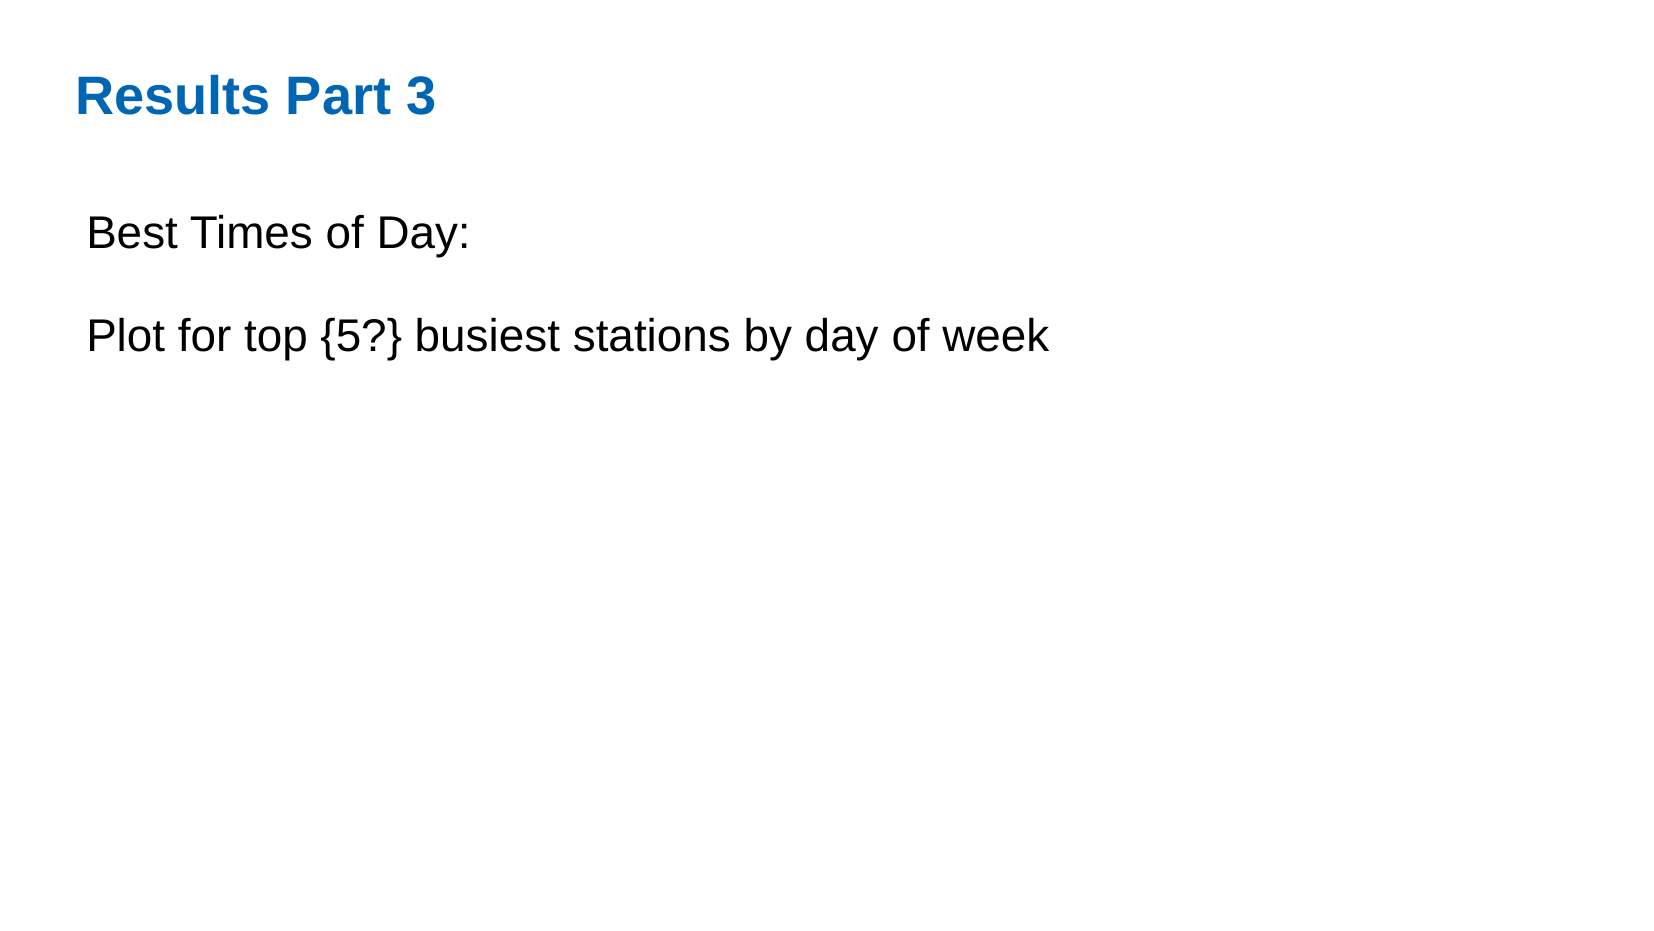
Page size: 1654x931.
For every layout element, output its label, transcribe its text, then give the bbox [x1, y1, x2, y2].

title Results Part 3 [0, 11, 466, 181]
text_box Best Times of Day: Plot for top {5?} busiest stations by day of week [71, 200, 1441, 421]
